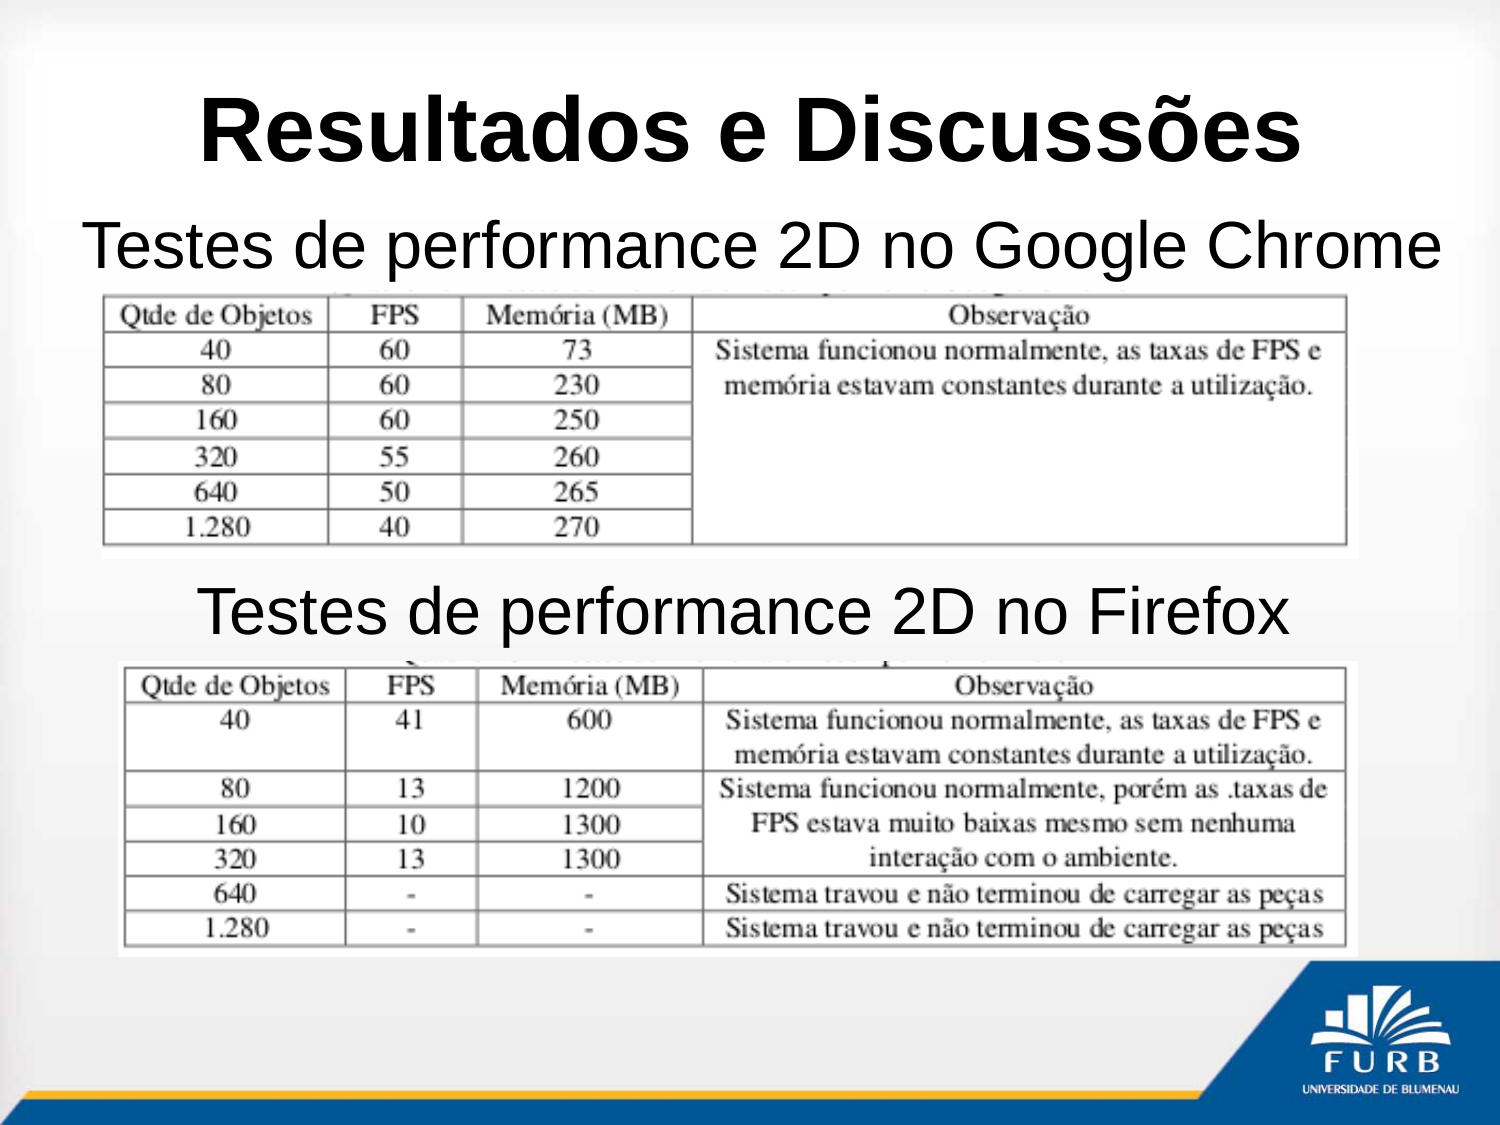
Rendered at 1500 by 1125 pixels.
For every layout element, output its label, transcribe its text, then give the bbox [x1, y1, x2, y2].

text_box Resultados e Discussões [76, 30, 1427, 200]
text_box Testes de performance 2D no Firefox [181, 566, 1312, 657]
picture [0, 0, 1500, 1125]
text_box Testes de performance 2D no Google Chrome [67, 200, 1465, 291]
